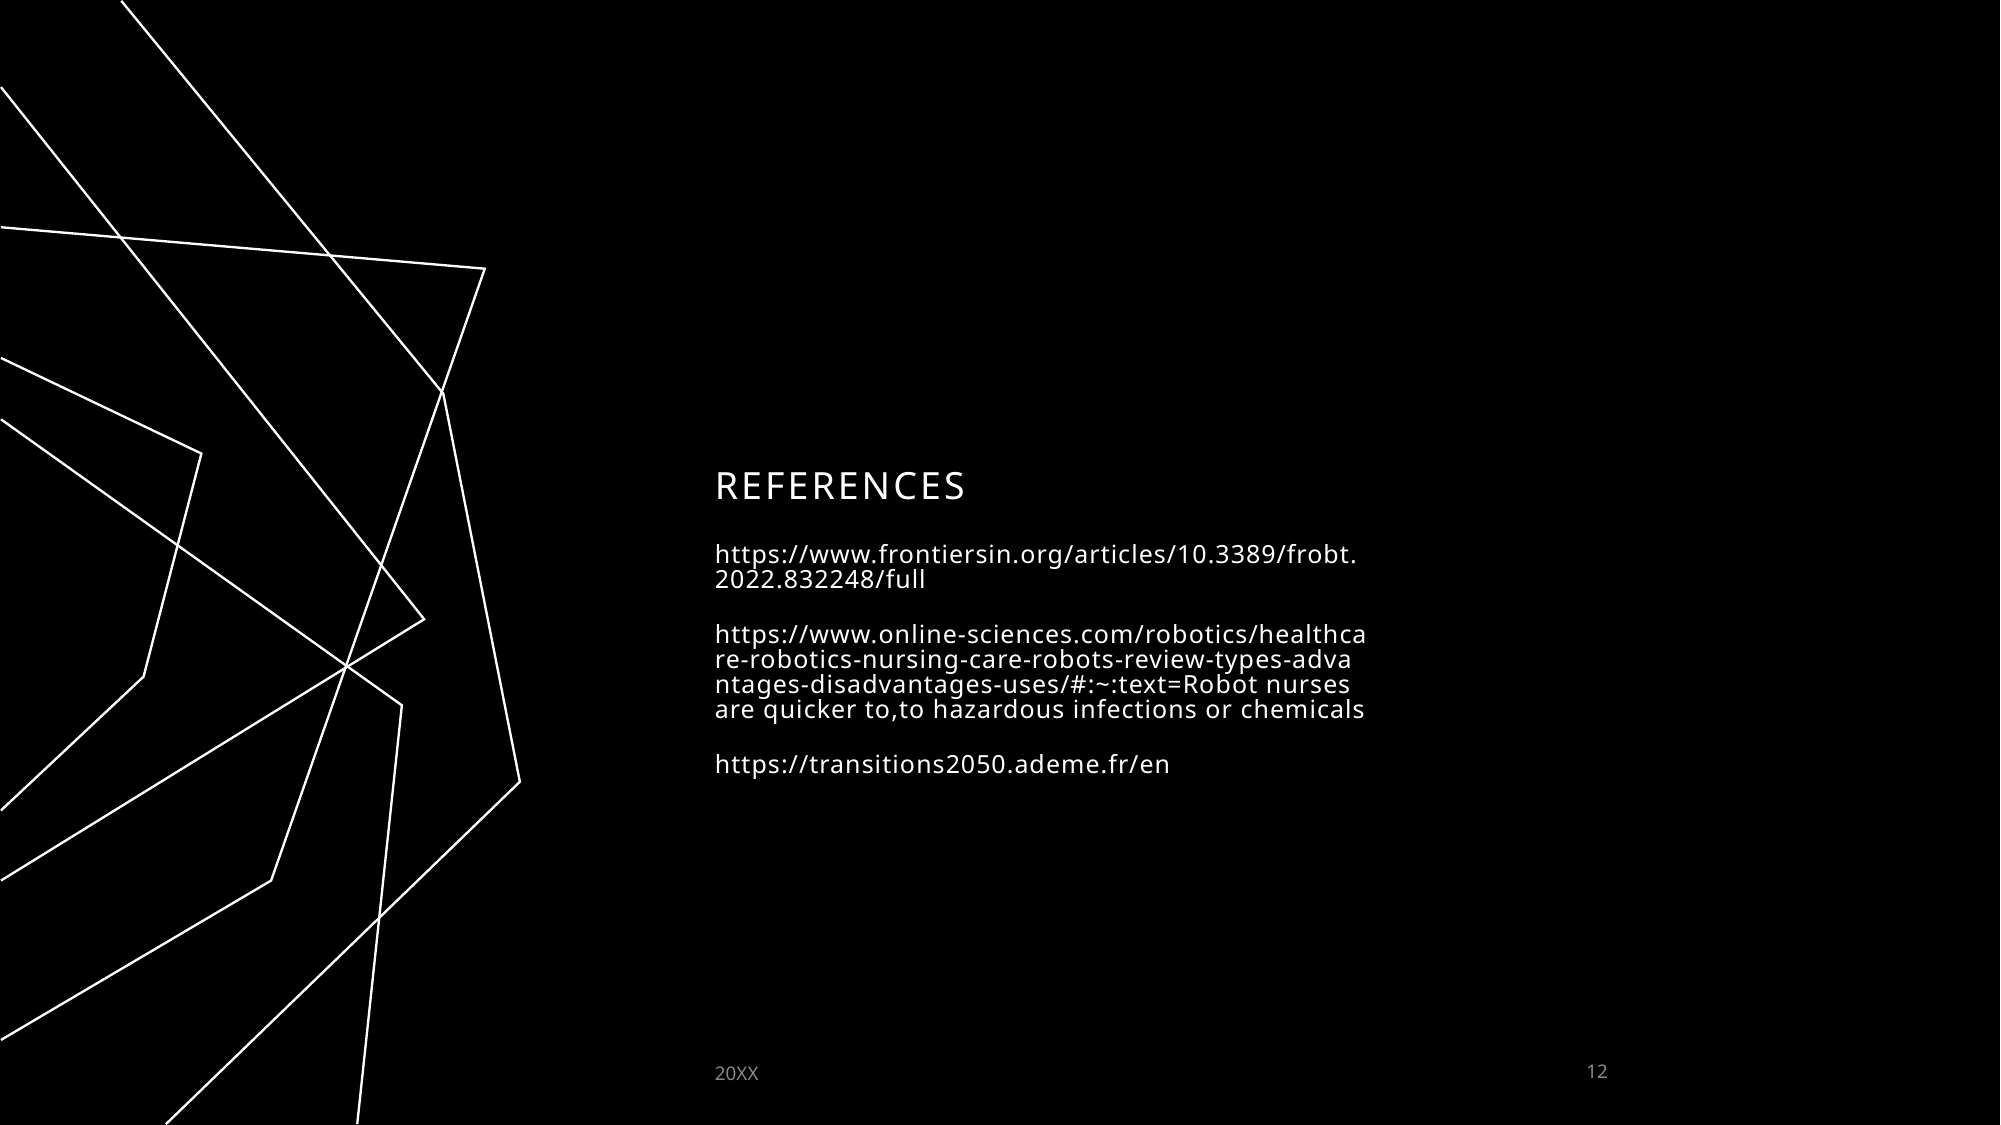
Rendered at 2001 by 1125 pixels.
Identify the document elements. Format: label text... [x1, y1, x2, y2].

title References [699, 265, 1386, 516]
subtitle https://www.frontiersin.org/articles/10.3389/frobt.2022.832248/full https://www.online-sciences.com/robotics/healthcare-robotics-nursing-care-robots-review-types-advantages-disadvantages-uses/#:~:text=Robot nurses are quicker to,to hazardous infections or chemicals https://transitions2050.ademe.fr/en [699, 531, 1386, 860]
slide_number 20XX [699, 1042, 992, 1103]
slide_number ‹#› [1571, 1042, 1863, 1103]
